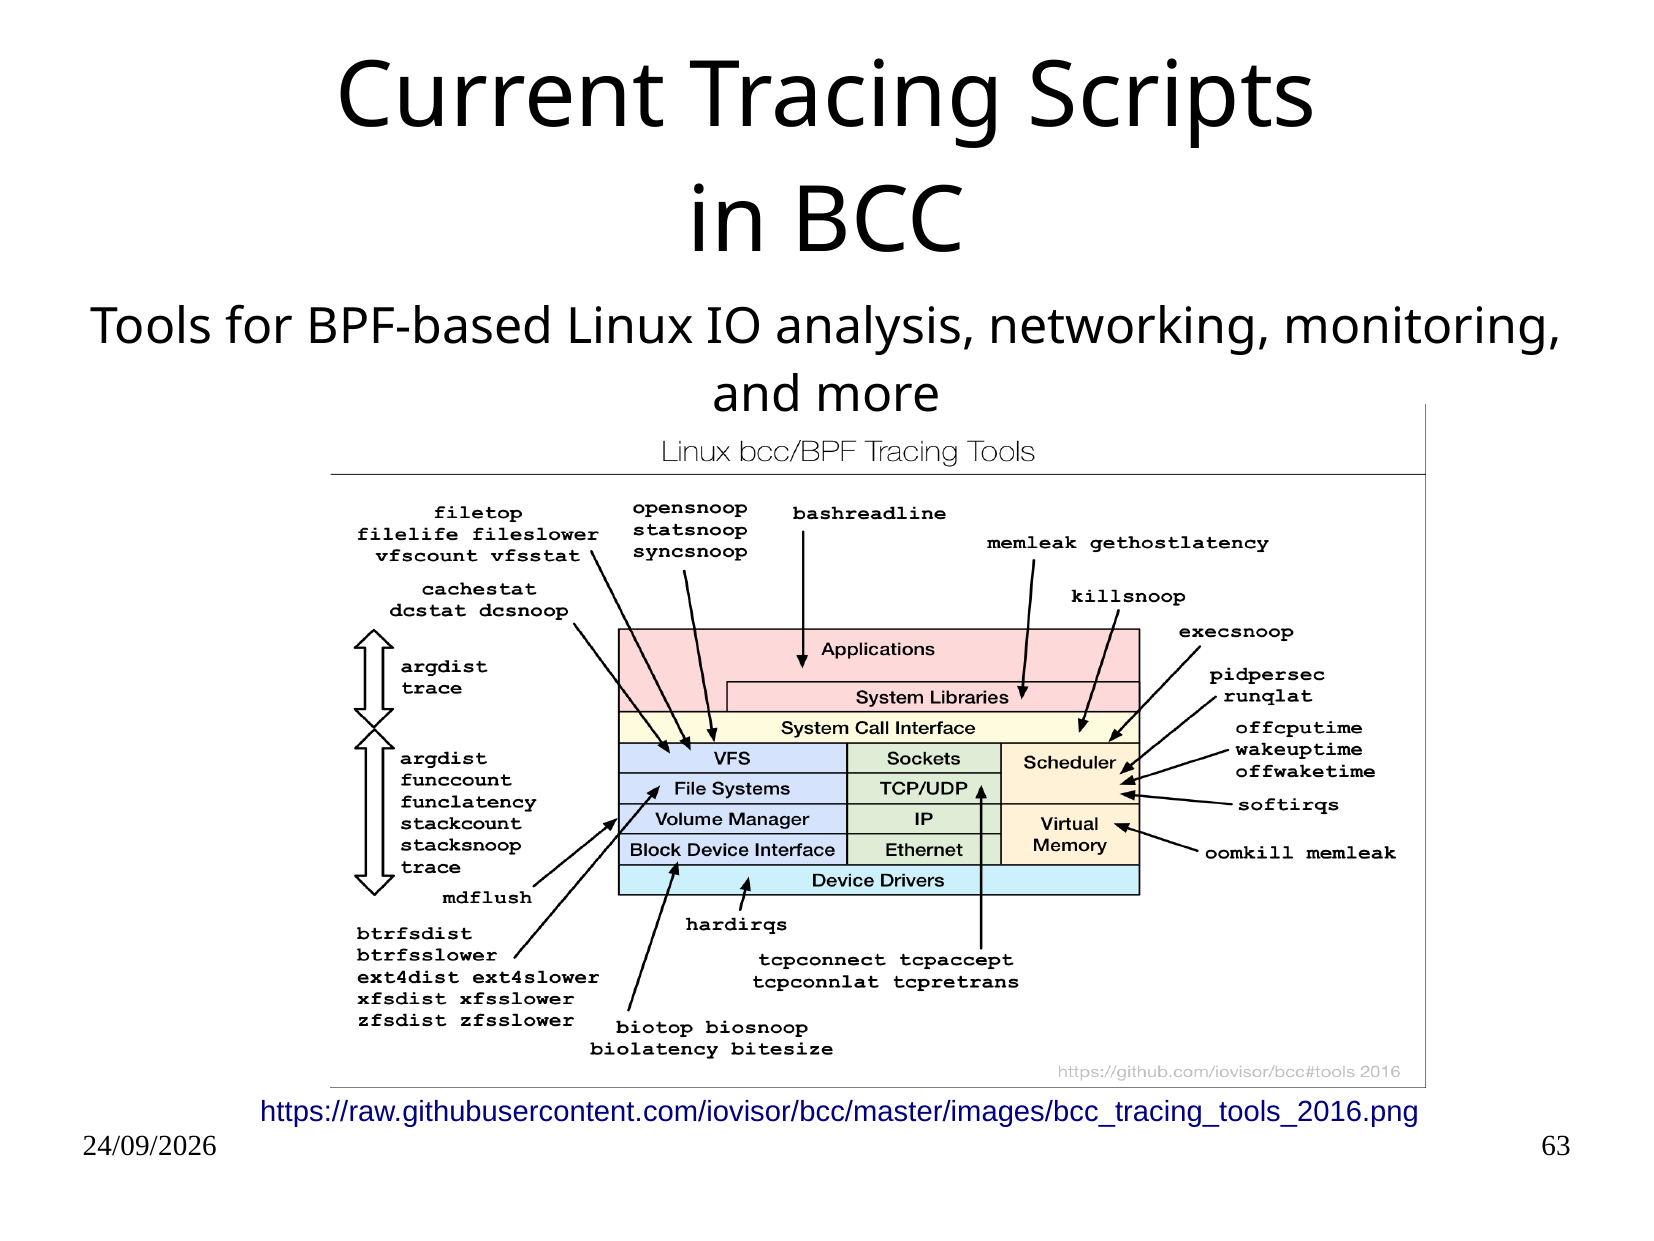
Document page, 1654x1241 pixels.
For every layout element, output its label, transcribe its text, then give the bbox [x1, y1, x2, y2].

subtitle Tools for BPF-based Linux IO analysis, networking, monitoring, and more [82, 290, 1571, 1010]
picture [330, 1010, 1426, 1087]
text_box https://raw.githubusercontent.com/iovisor/bcc/master/images/bcc_tracing_tools_2016.png [245, 1087, 1476, 1145]
title Current Tracing Scripts in BCC [82, 42, 1571, 264]
